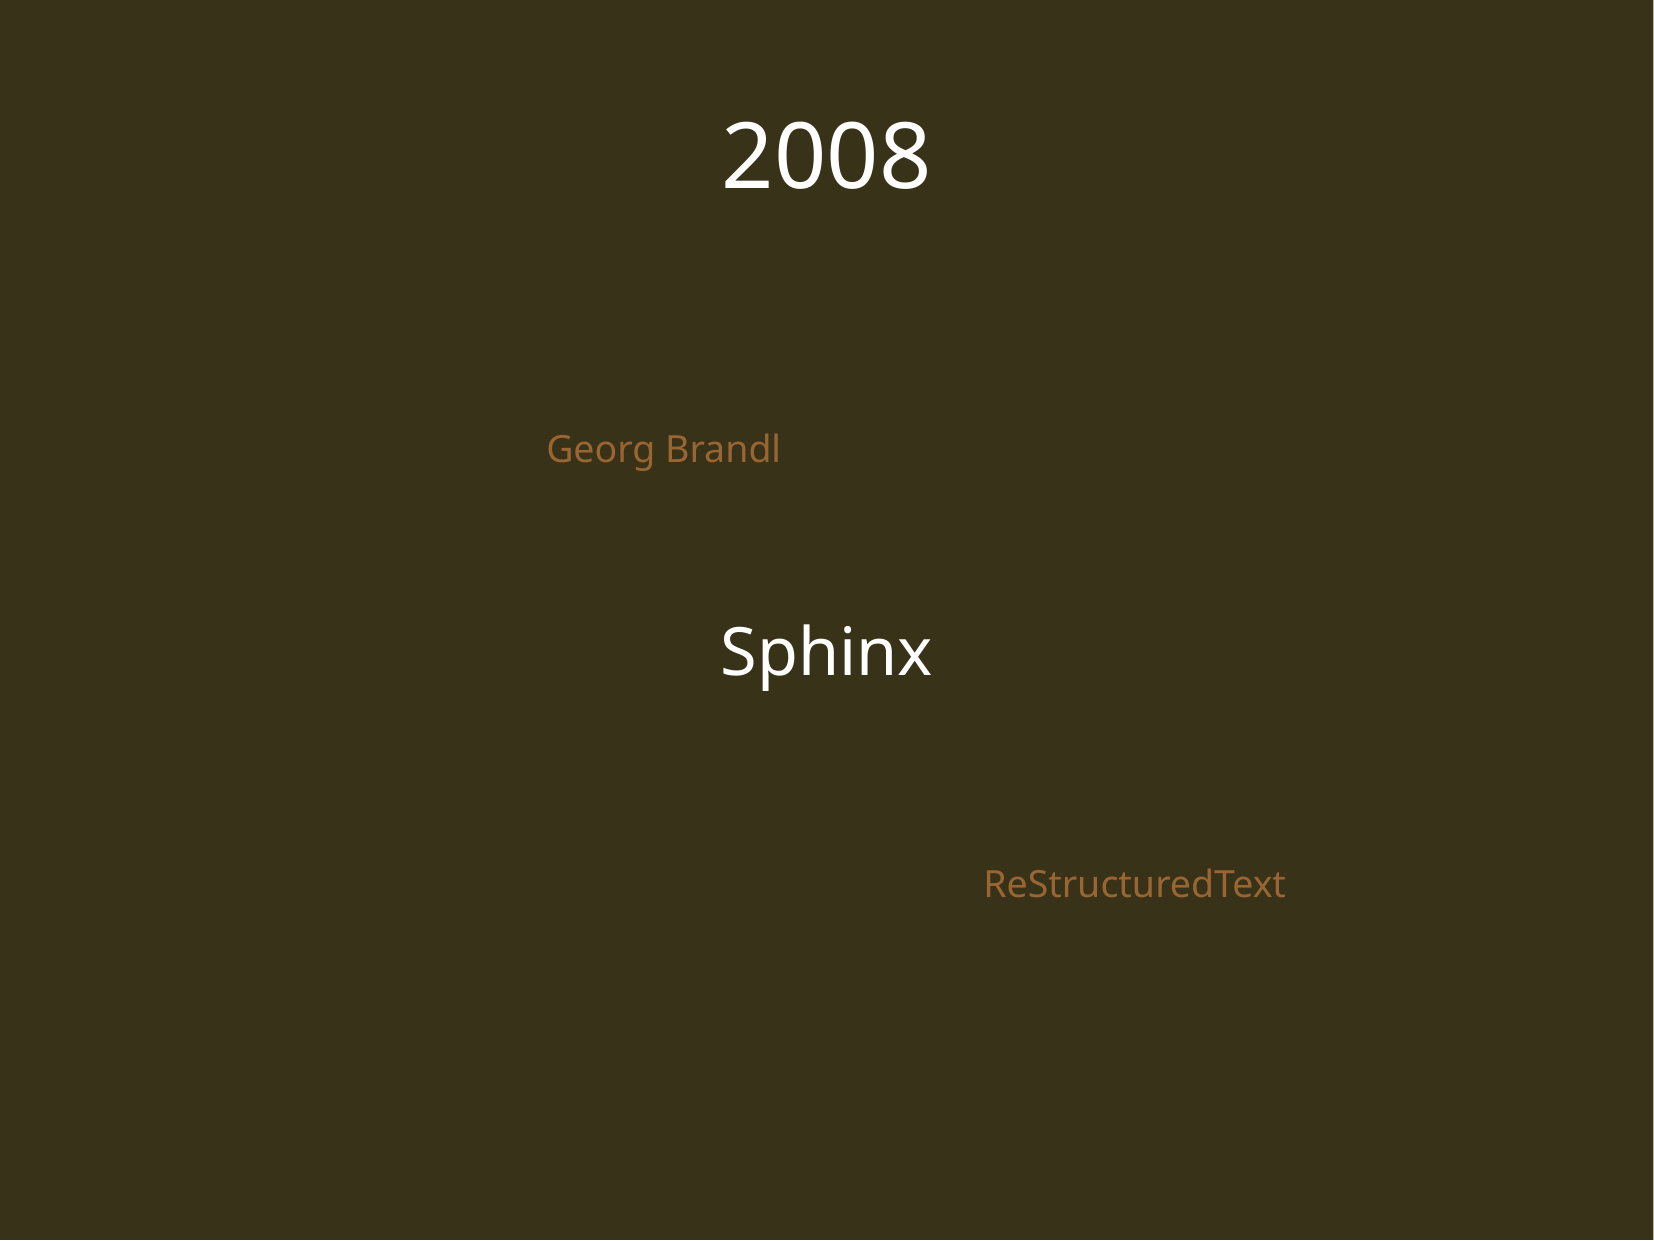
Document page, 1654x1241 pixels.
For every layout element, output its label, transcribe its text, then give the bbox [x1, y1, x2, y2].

subtitle Sphinx [82, 290, 1571, 1010]
text_box Georg Brandl [531, 415, 787, 473]
title 2008 [82, 49, 1571, 257]
text_box ReStructuredText [968, 850, 1300, 908]
